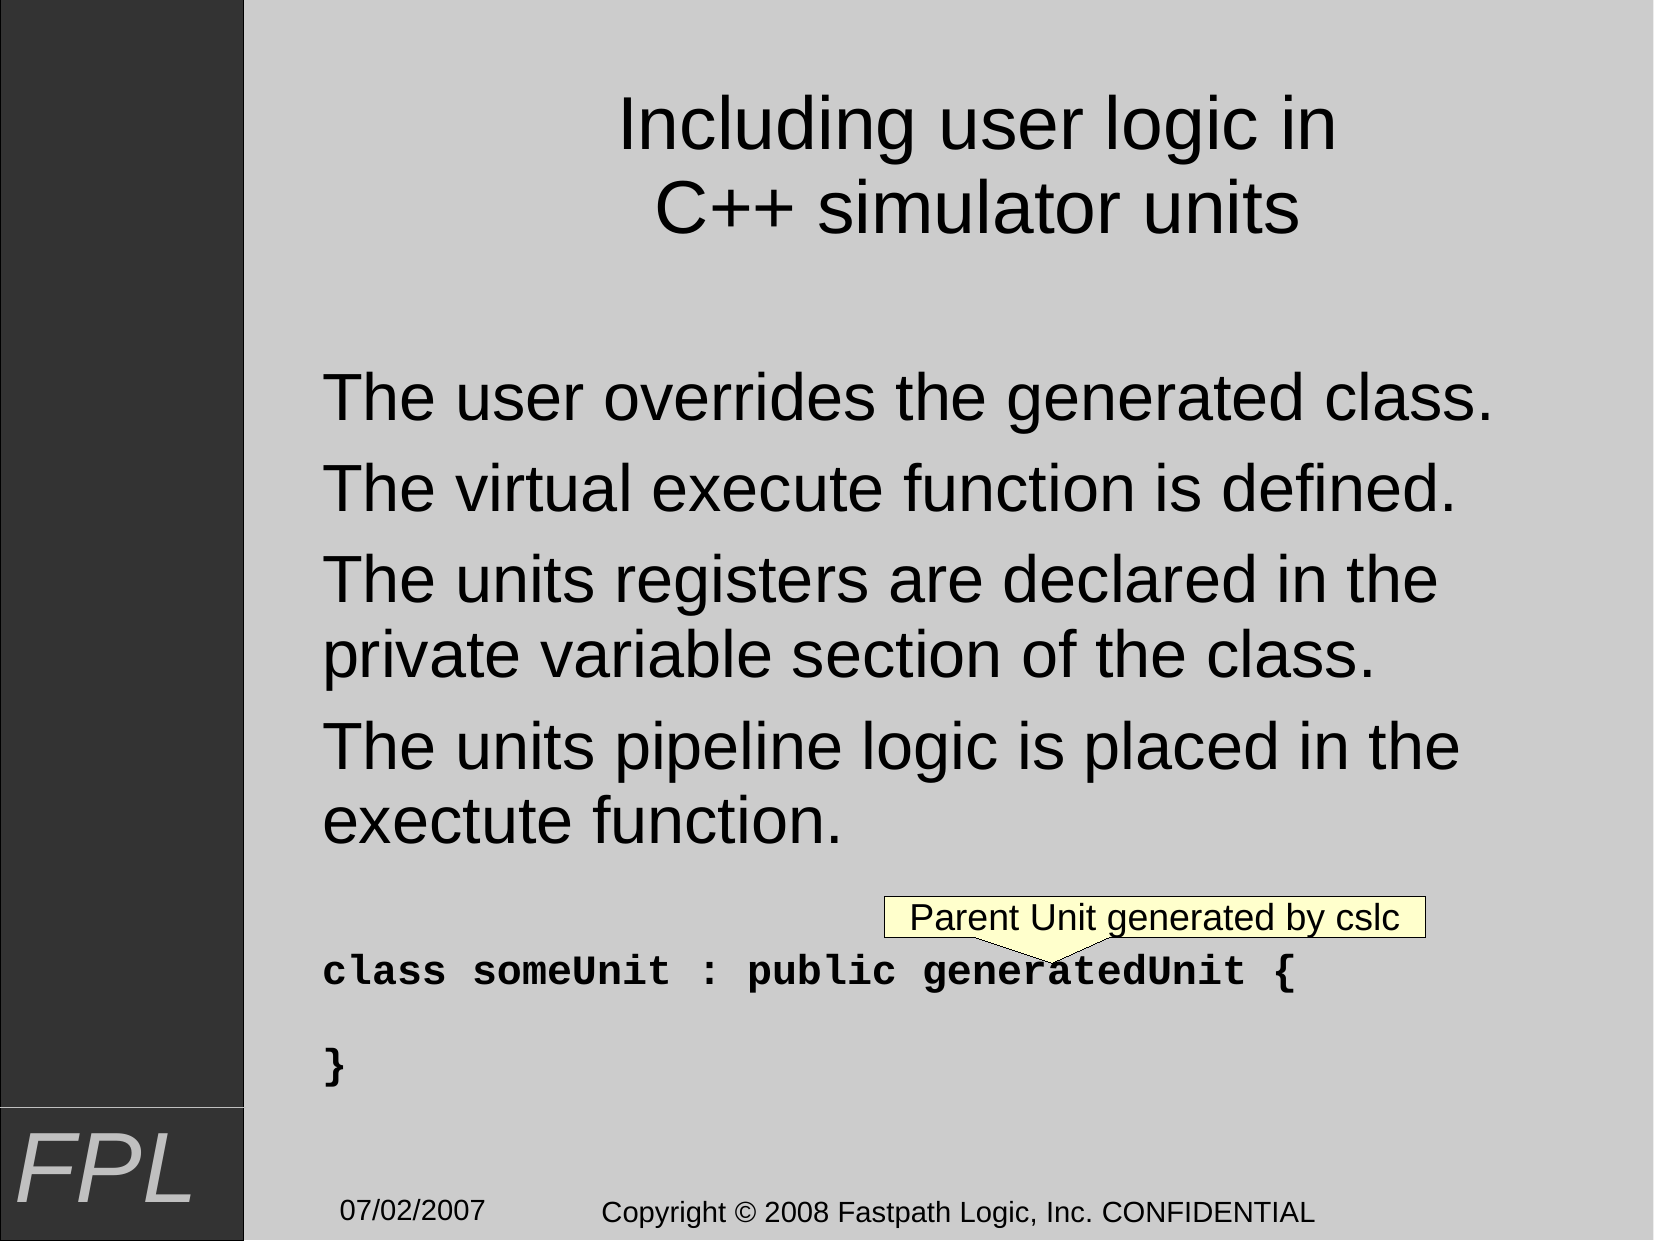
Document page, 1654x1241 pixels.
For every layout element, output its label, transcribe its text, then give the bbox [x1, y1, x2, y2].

subtitle The user overrides the generated class. The virtual execute function is defined. The units registers are declared in the private variable section of the class. The units pipeline logic is placed in the exectute function. class someUnit : public generatedUnit { } [322, 272, 1635, 1179]
title Including user logic in C++ simulator units [427, 53, 1530, 272]
text_box Parent Unit generated by cslc [884, 896, 1426, 964]
